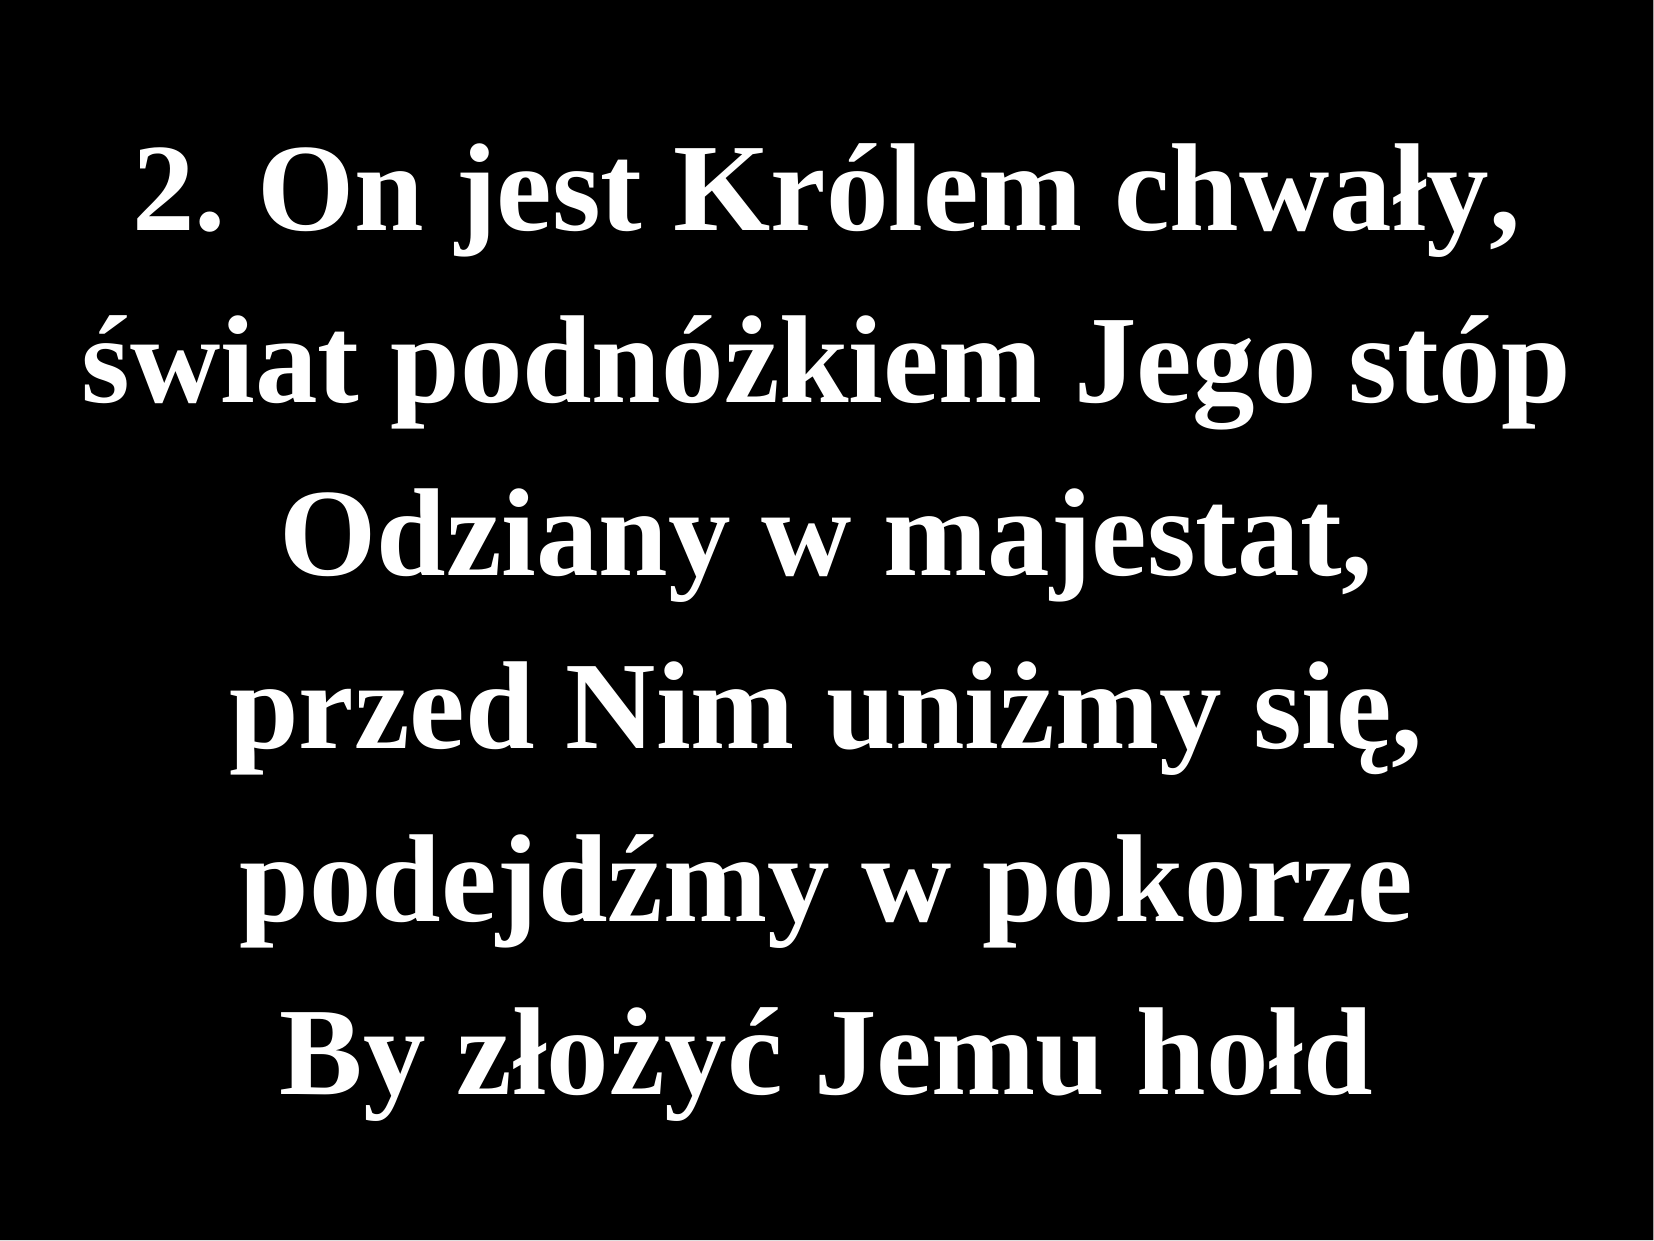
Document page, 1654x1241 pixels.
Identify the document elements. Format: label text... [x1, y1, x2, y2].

title 2. On jest Królem chwały, ppp świat podnóżkiem Jego stóp ppp Odziany w majestat, ppp przed Nim uniżmy się, ppp podejdźmy w pokorze ppp By złożyć Jemu hołd [0, 0, 1654, 1241]
